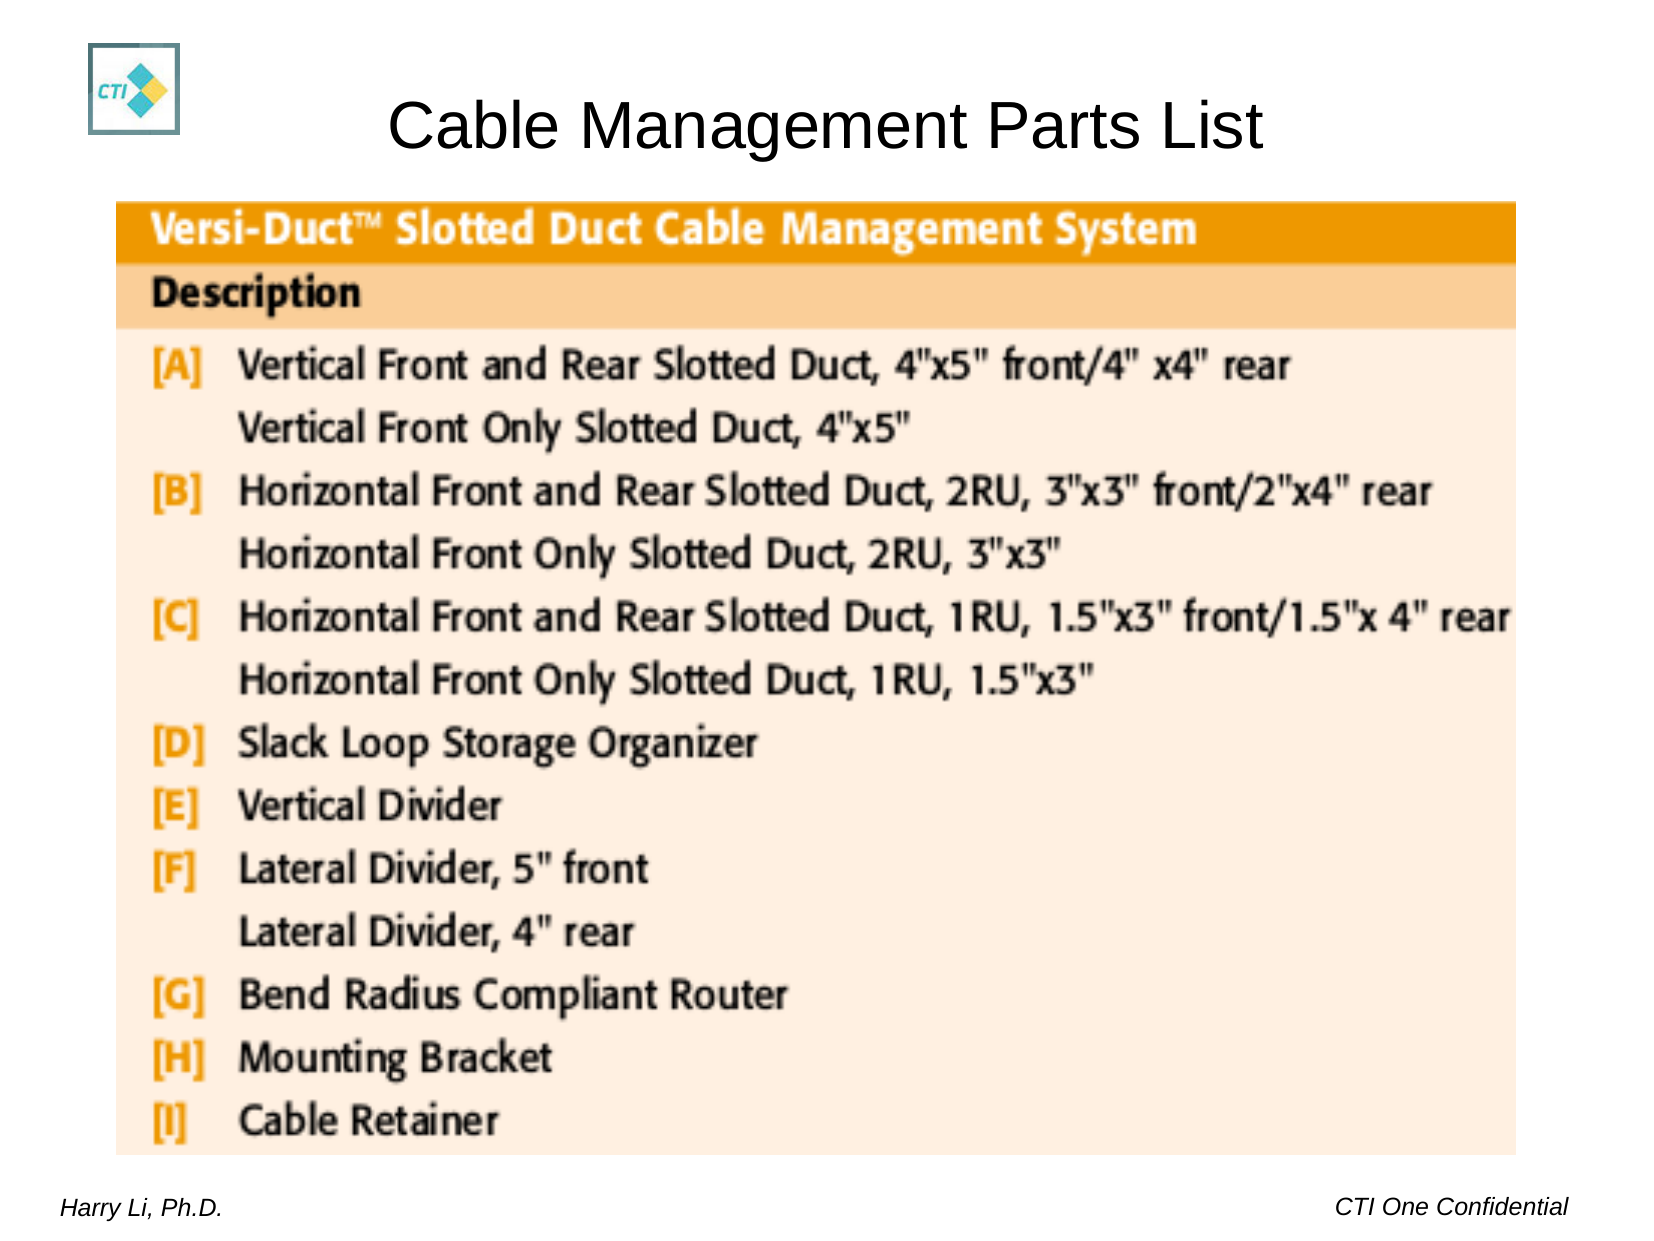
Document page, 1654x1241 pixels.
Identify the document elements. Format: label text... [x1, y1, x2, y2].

title Cable Management Parts List [100, 20, 1589, 228]
text_box Harry Li, Ph.D. [45, 1185, 451, 1229]
text_box CTI One Confidential [1320, 1185, 1636, 1230]
picture [116, 201, 1516, 1156]
picture [88, 43, 180, 135]
